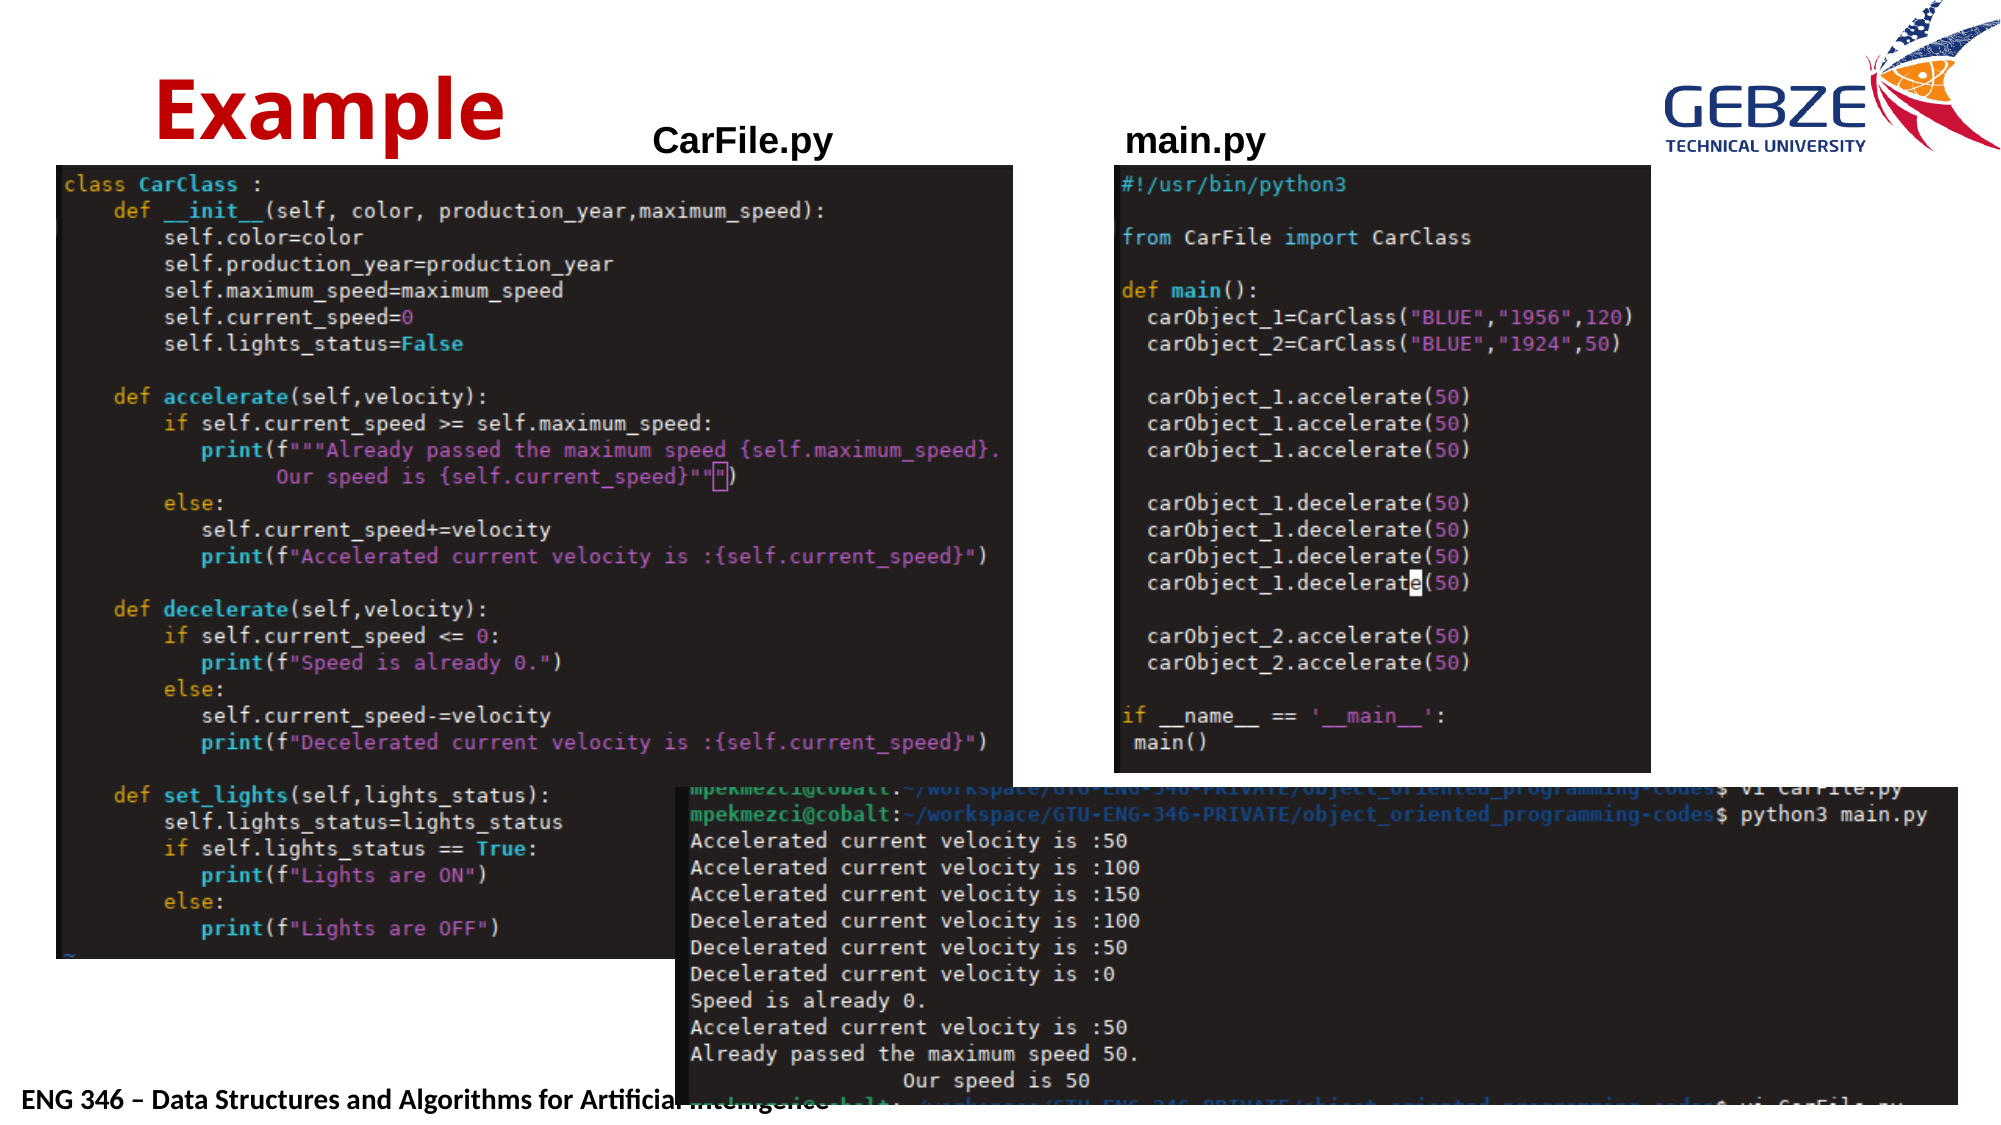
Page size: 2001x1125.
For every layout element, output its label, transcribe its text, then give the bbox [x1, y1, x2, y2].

picture [56, 165, 1958, 1105]
picture [1665, 0, 2001, 152]
title Example [137, 59, 1863, 166]
text_box CarFile.py [637, 112, 976, 170]
text_box main.py [1110, 112, 1448, 170]
picture [1114, 165, 1651, 774]
